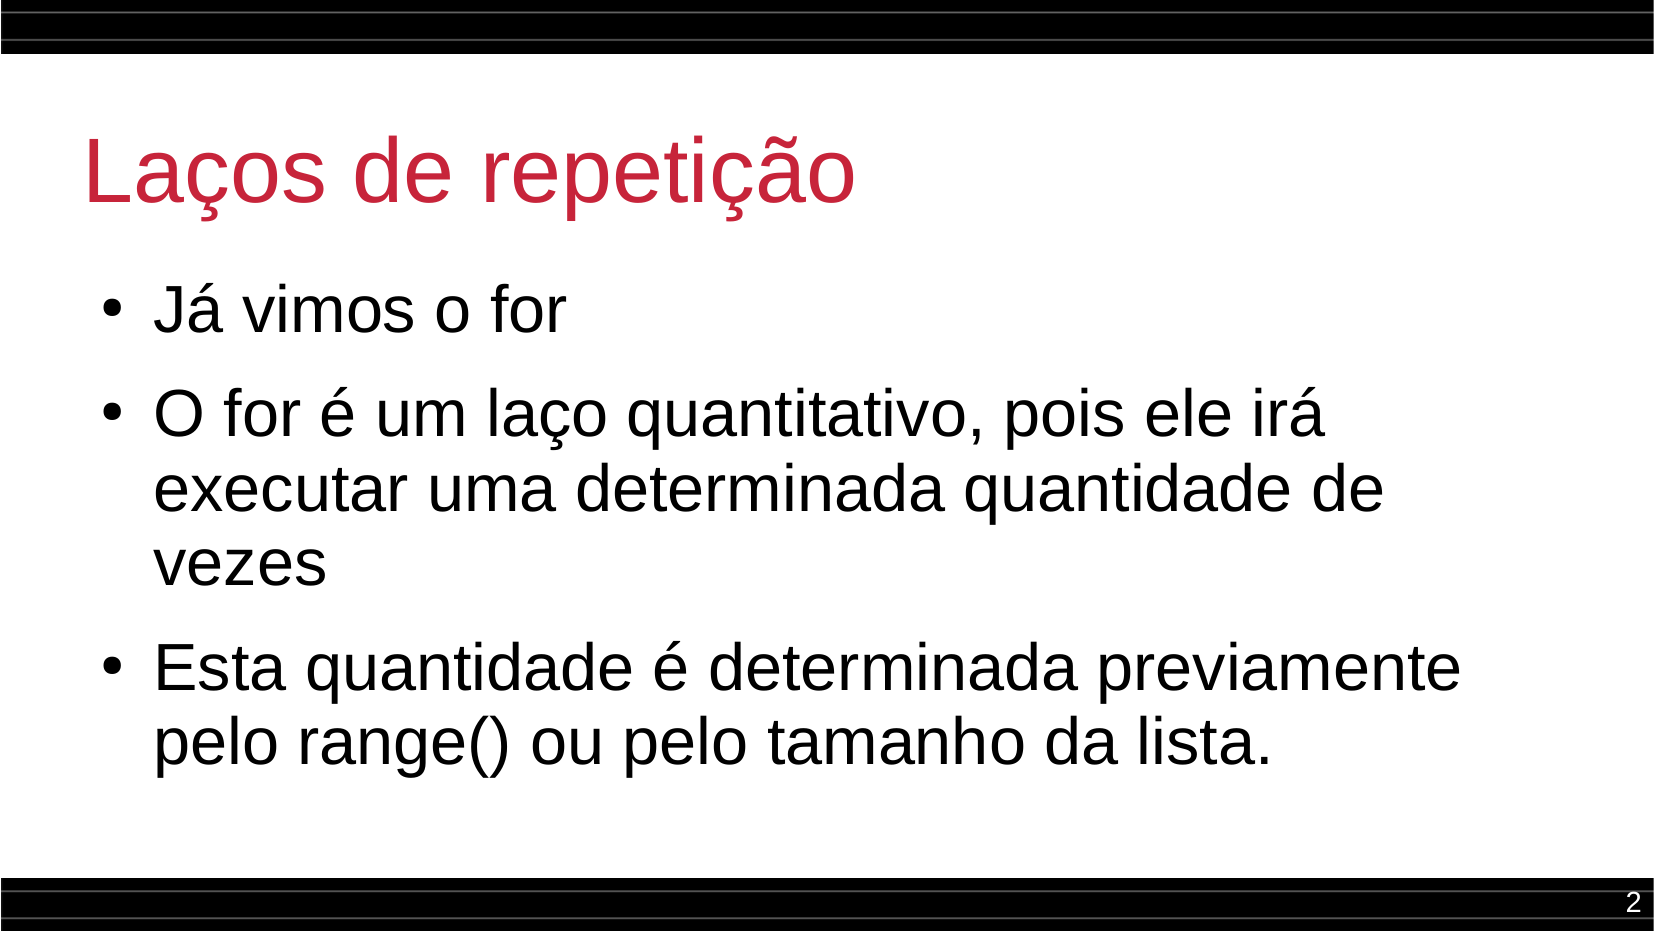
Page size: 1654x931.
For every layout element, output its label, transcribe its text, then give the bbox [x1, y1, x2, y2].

list Já vimos o for O for é um laço quantitativo, pois ele irá executar uma determinada quantidade de vezes Esta quantidade é determinada previamente pelo range() ou pelo tamanho da lista. [82, 271, 1571, 851]
picture [1, 0, 1654, 54]
title Laços de repetição [82, 92, 1571, 249]
picture [1, 878, 1654, 931]
